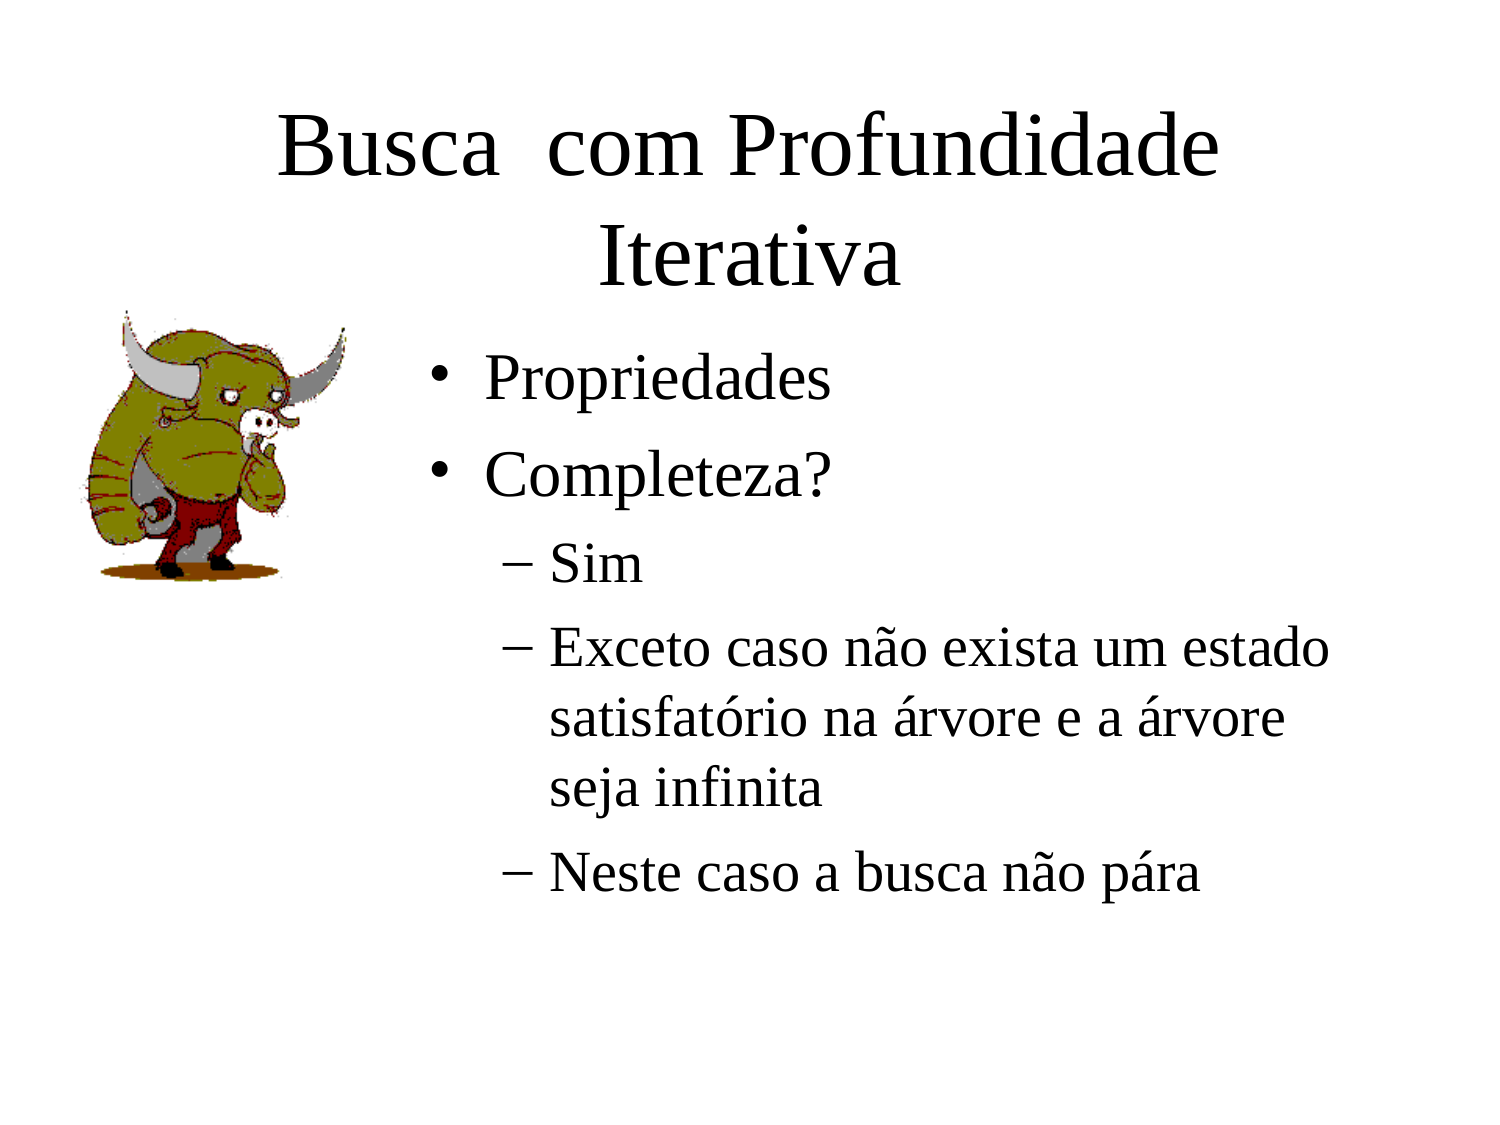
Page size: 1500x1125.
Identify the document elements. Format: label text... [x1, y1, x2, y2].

list Propriedades Completeza? Sim Exceto caso não exista um estado satisfatório na árvore e a árvore seja infinita Neste caso a busca não pára [413, 324, 1388, 1080]
picture [59, 292, 381, 591]
title Busca com Profundidade Iterativa [112, 76, 1388, 312]
